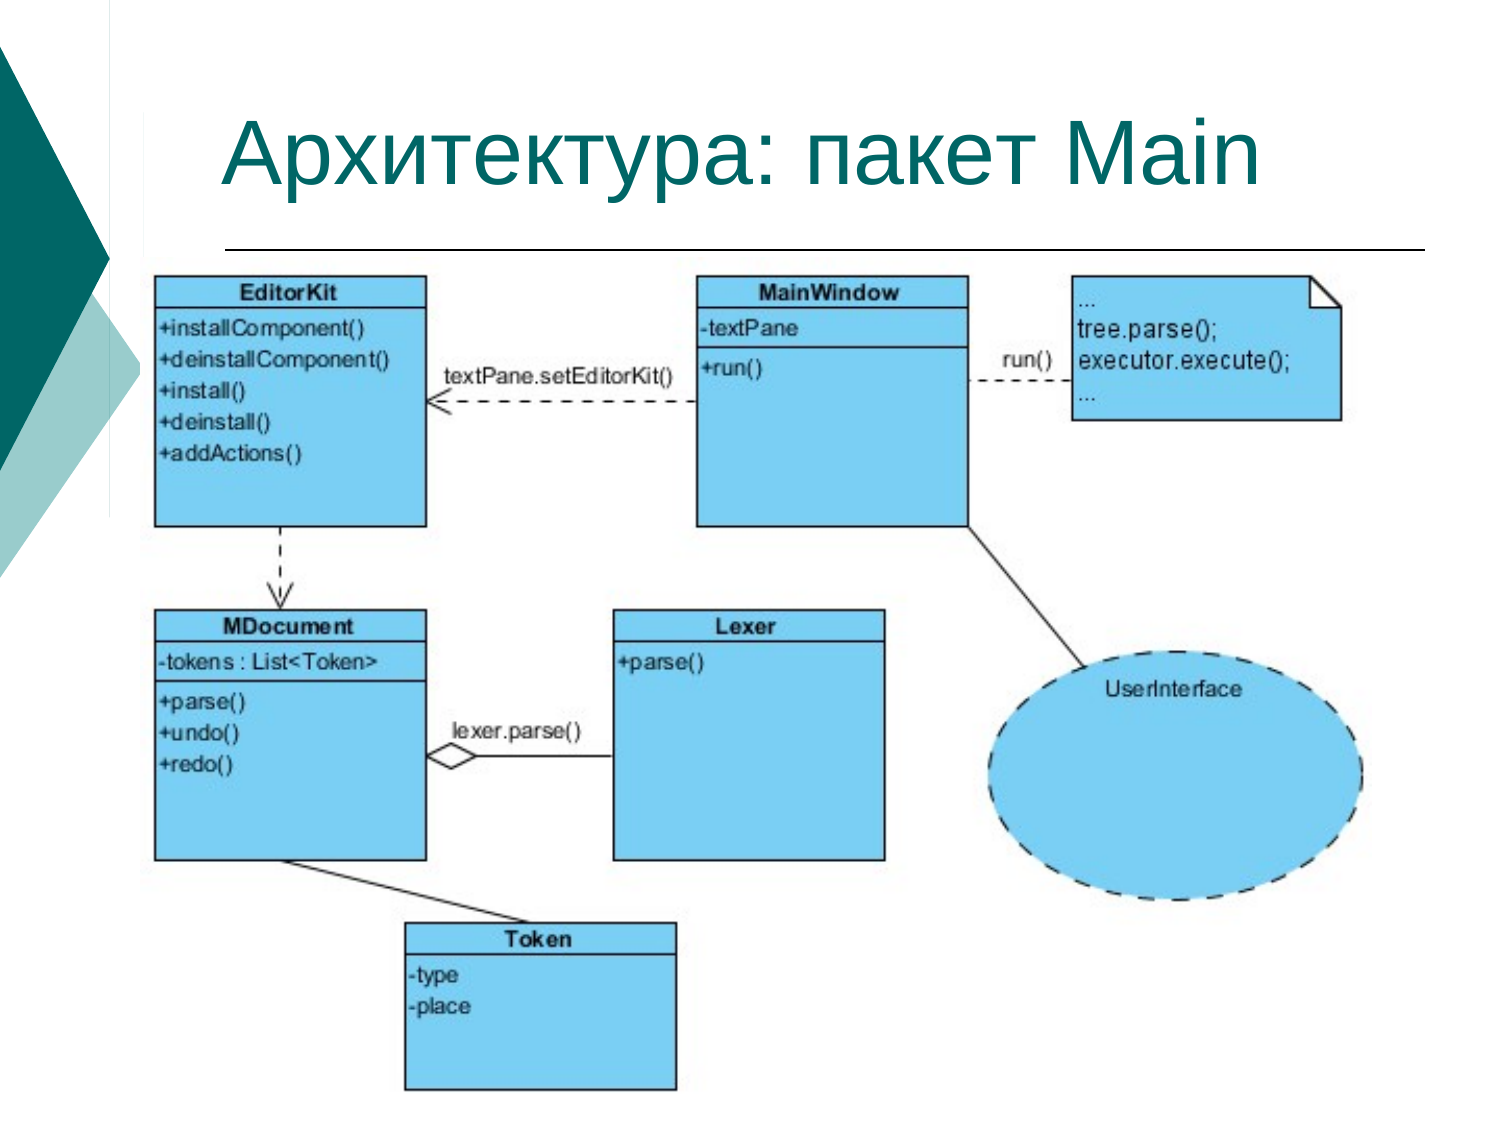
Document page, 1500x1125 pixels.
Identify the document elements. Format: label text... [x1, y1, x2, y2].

picture [140, 257, 1372, 1106]
title Архитектура: пакет Main [206, 0, 1418, 211]
